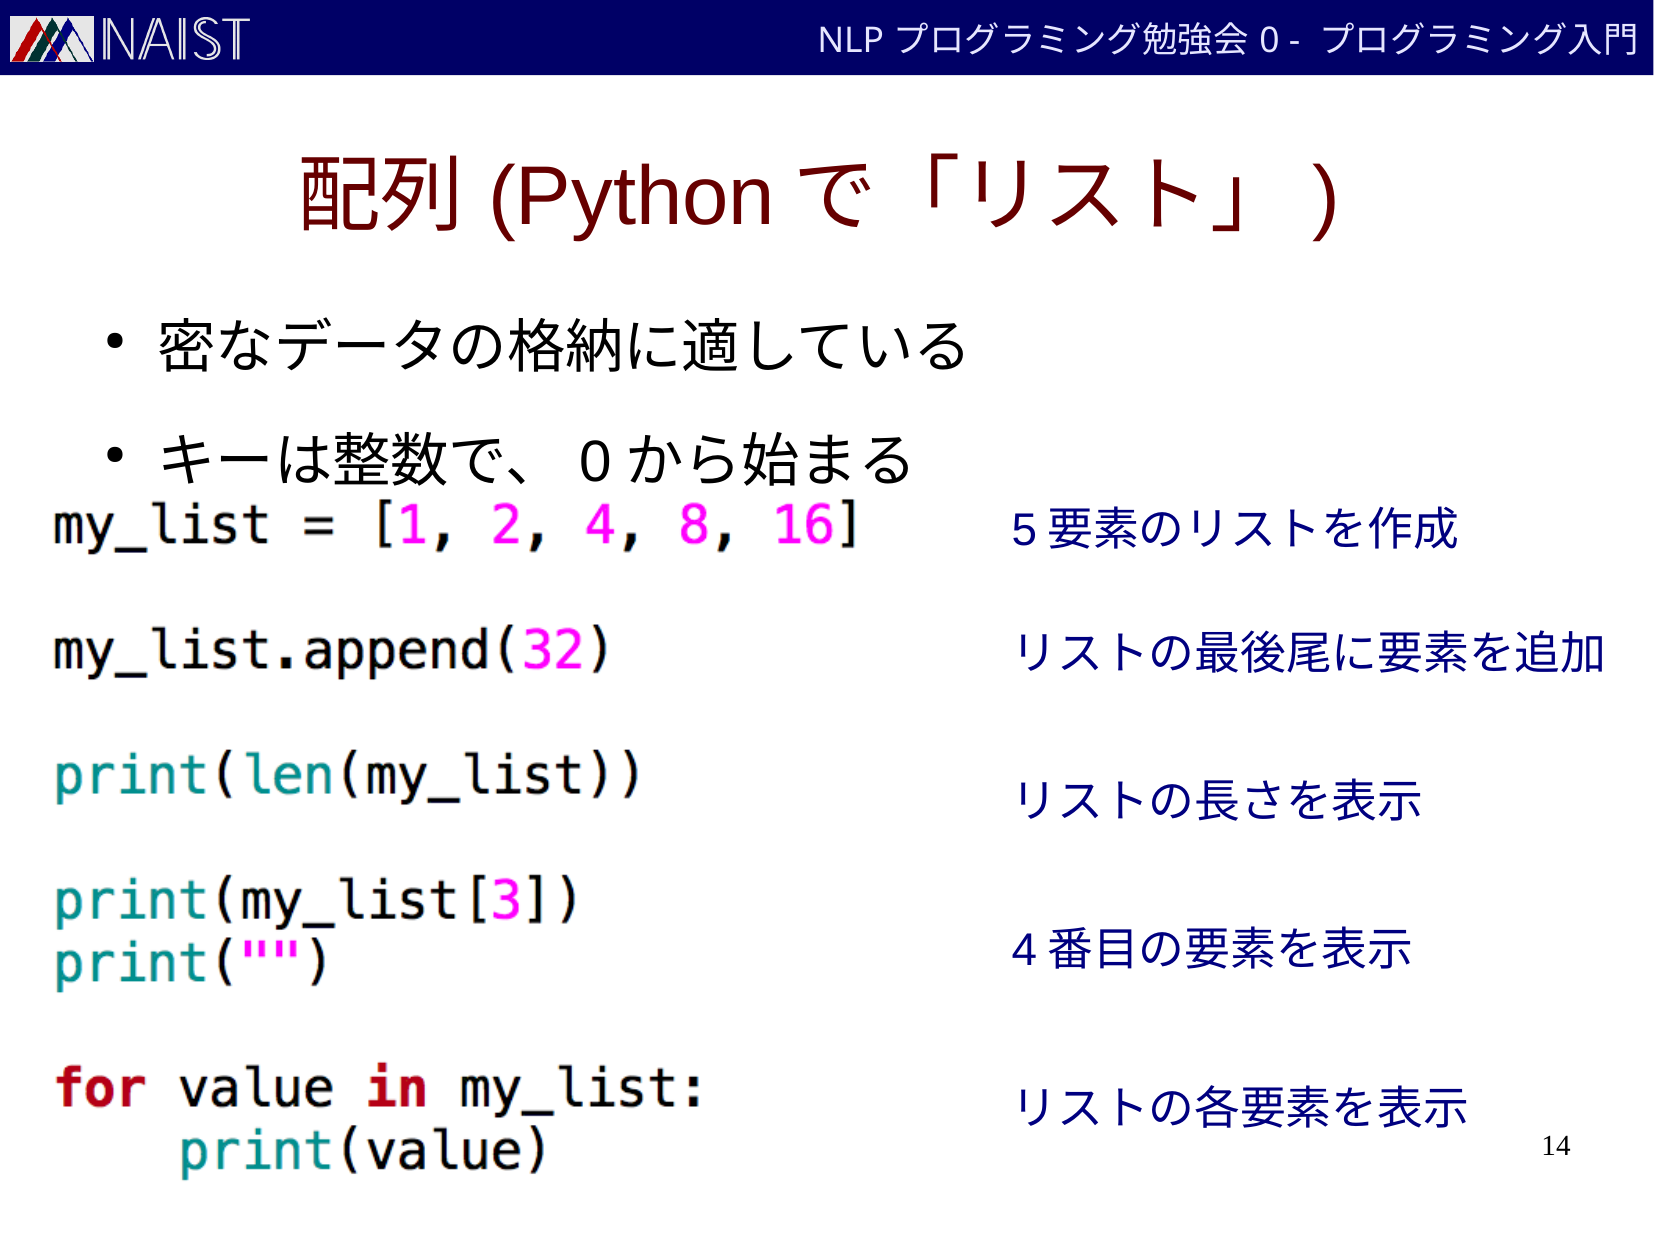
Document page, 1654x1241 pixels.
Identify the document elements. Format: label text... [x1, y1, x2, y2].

text_box リストの長さを表示 [996, 767, 1439, 836]
text_box 4番目の要素を表示 [996, 915, 1429, 984]
text_box 5要素のリストを作成 [996, 495, 1474, 564]
picture [102, 17, 251, 60]
picture [10, 16, 94, 62]
list 密なデータの格納に適している キーは整数で、0から始まる [86, 300, 1576, 460]
text_box リストの各要素を表示 [996, 1074, 1485, 1143]
picture [37, 495, 863, 1185]
text_box リストの最後尾に要素を追加 [996, 619, 1622, 688]
title 配列(Pythonで「リスト」) [75, 92, 1564, 285]
